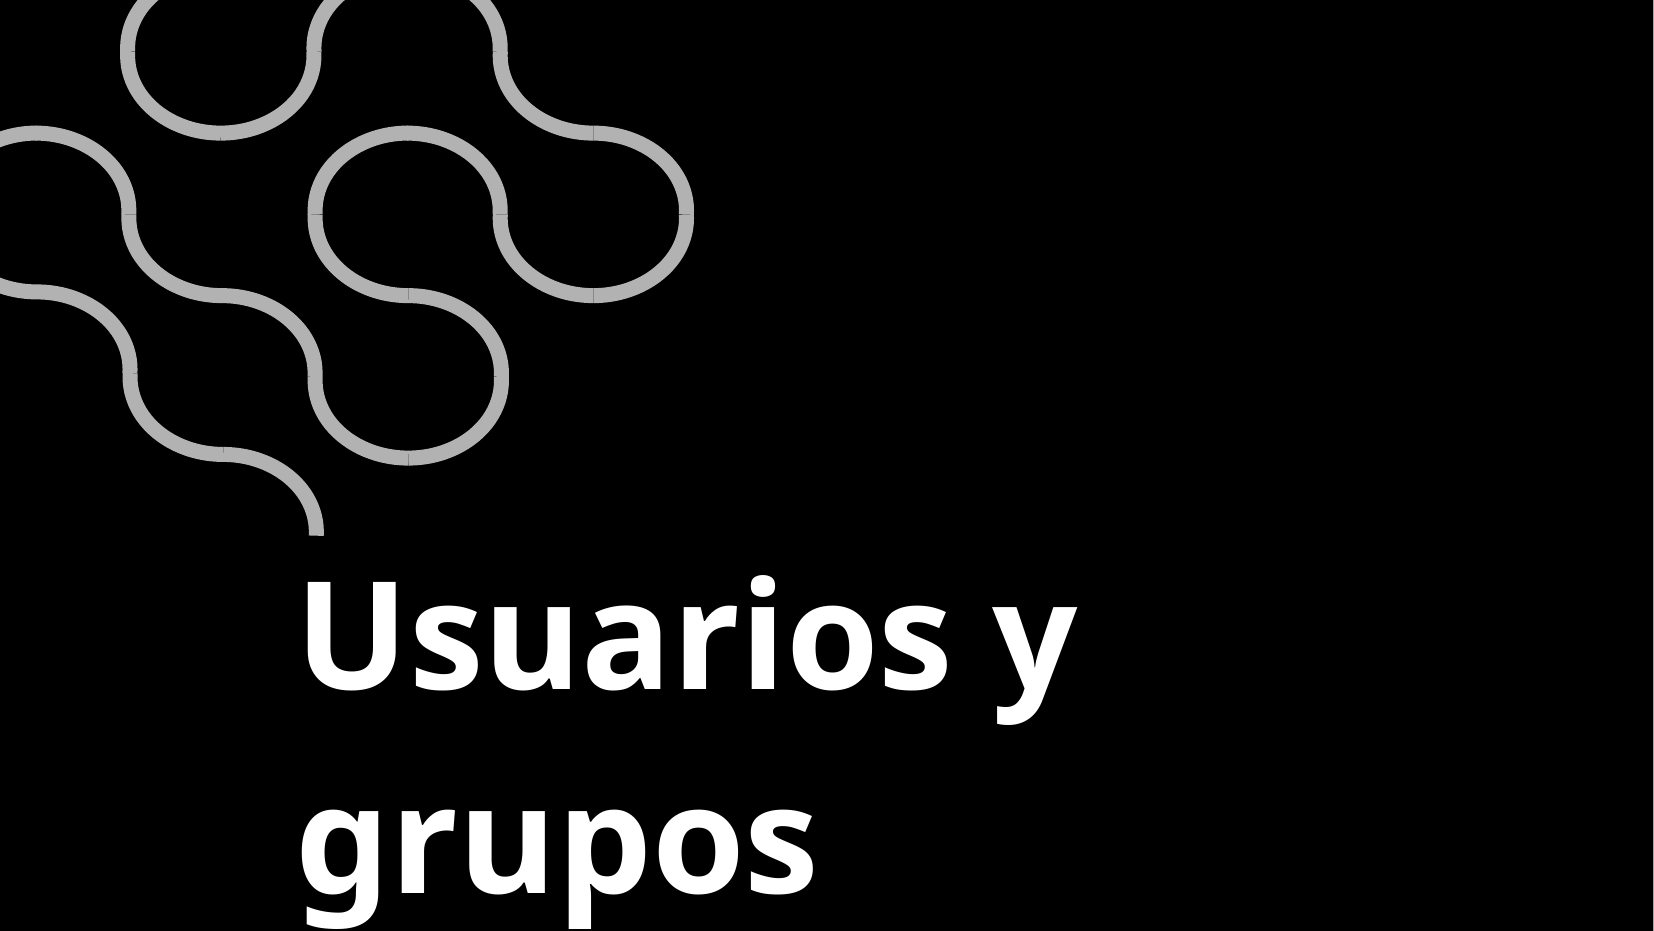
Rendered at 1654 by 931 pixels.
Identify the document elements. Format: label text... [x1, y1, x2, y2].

text_box [0, 0, 1654, 931]
text_box Usuarios y grupos [280, 522, 1470, 693]
